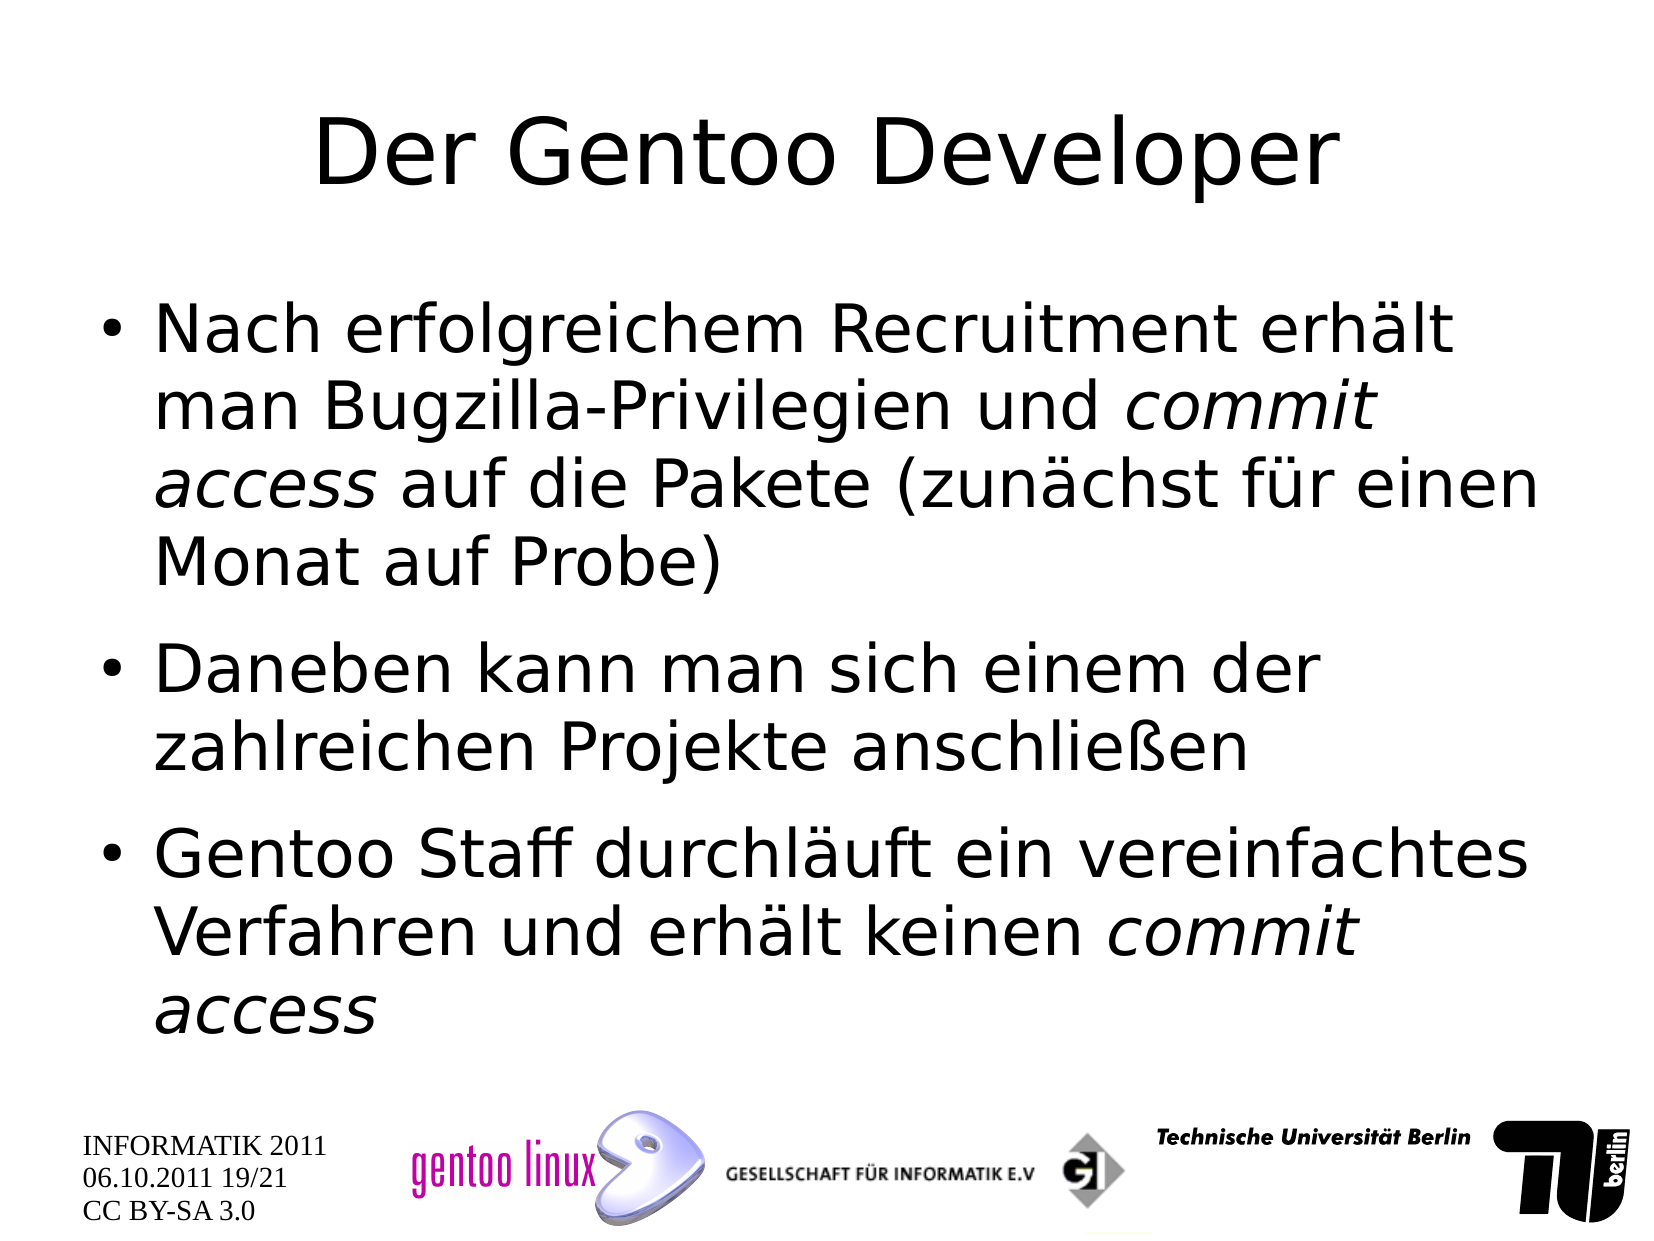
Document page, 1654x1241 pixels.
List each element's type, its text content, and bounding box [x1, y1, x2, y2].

title Der Gentoo Developer [82, 49, 1571, 257]
list Nach erfolgreichem Recruitment erhält man Bugzilla-Privilegien und commit access auf die Pakete (zunächst für einen Monat auf Probe) Daneben kann man sich einem der zahlreichen Projekte anschließen Gentoo Staff durchläuft ein vereinfachtes Verfahren und erhält keinen commit access [82, 290, 1571, 1109]
picture [407, 1109, 708, 1230]
picture [726, 1109, 1152, 1234]
